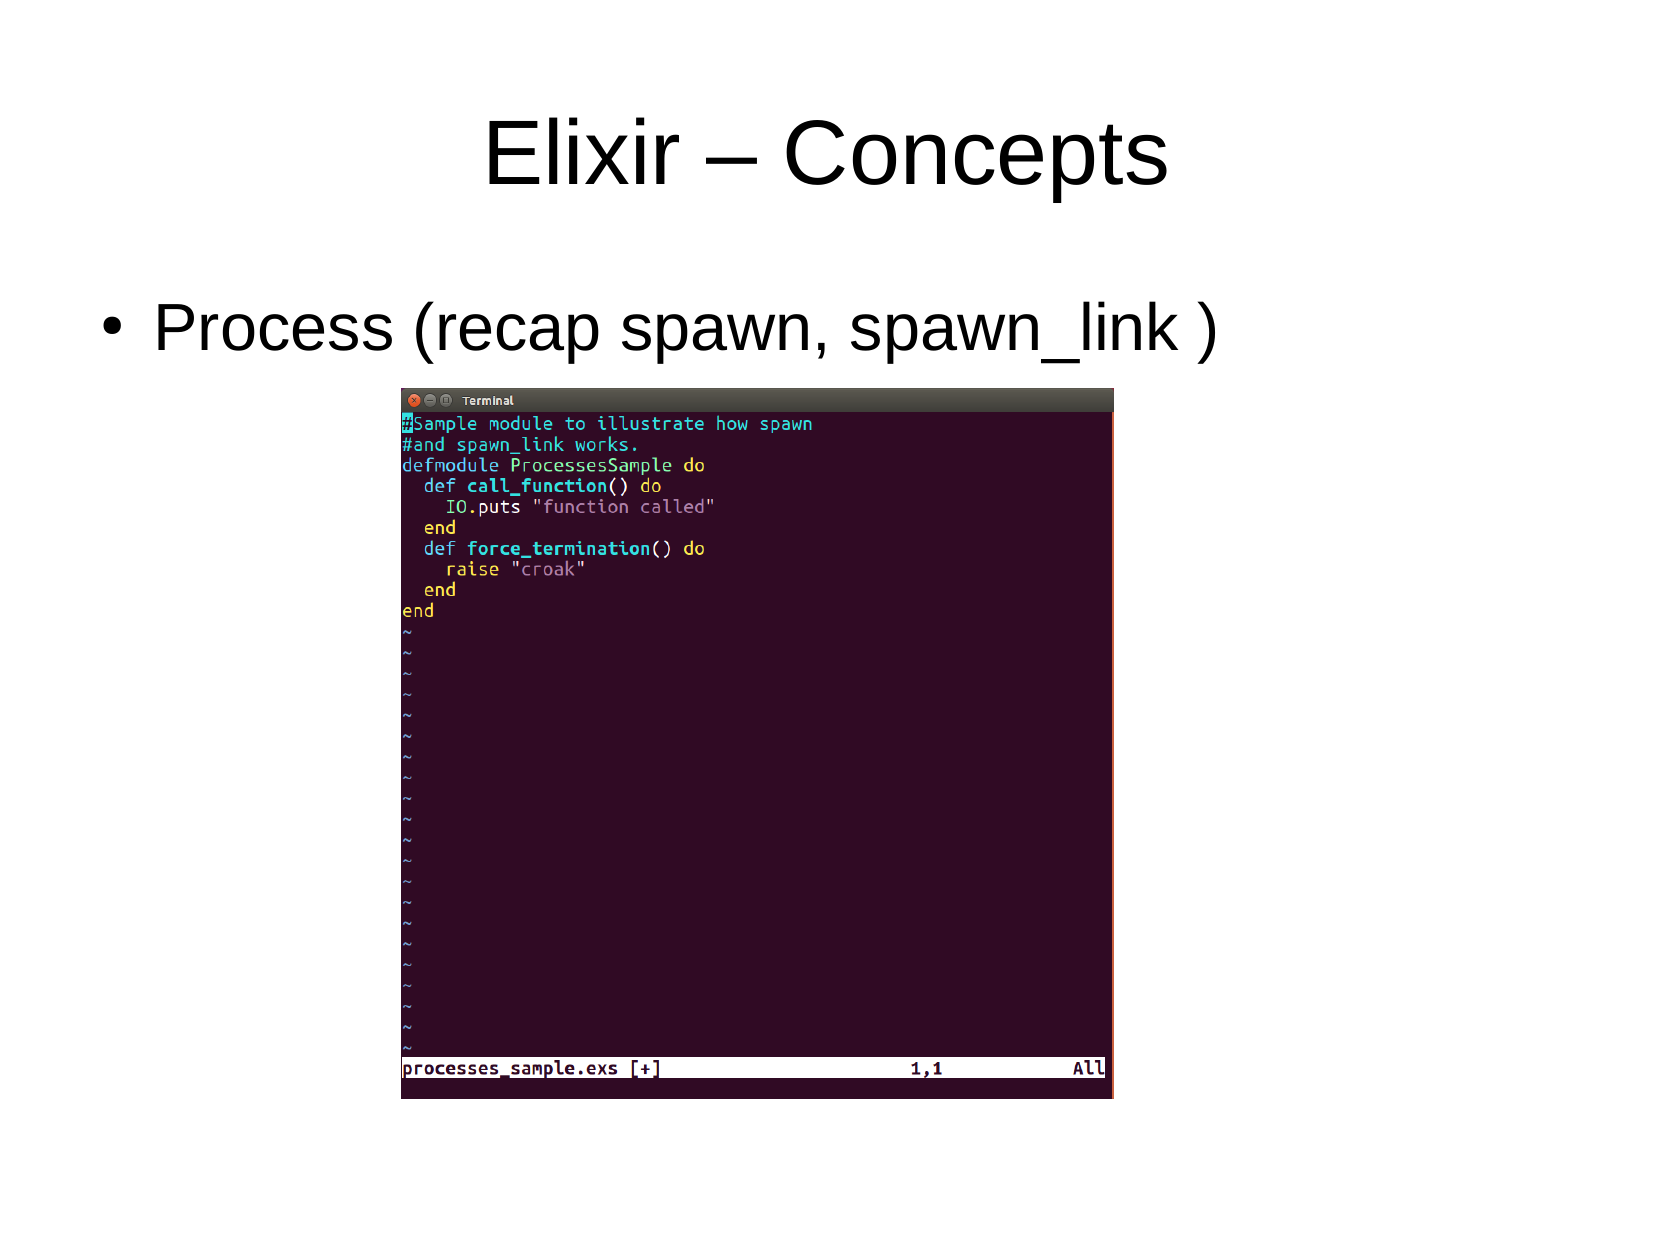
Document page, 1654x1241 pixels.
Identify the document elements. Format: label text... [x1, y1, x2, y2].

picture [401, 388, 1114, 1099]
list Process (recap spawn, spawn_link ) [82, 290, 1571, 1010]
title Elixir – Concepts [82, 49, 1571, 257]
